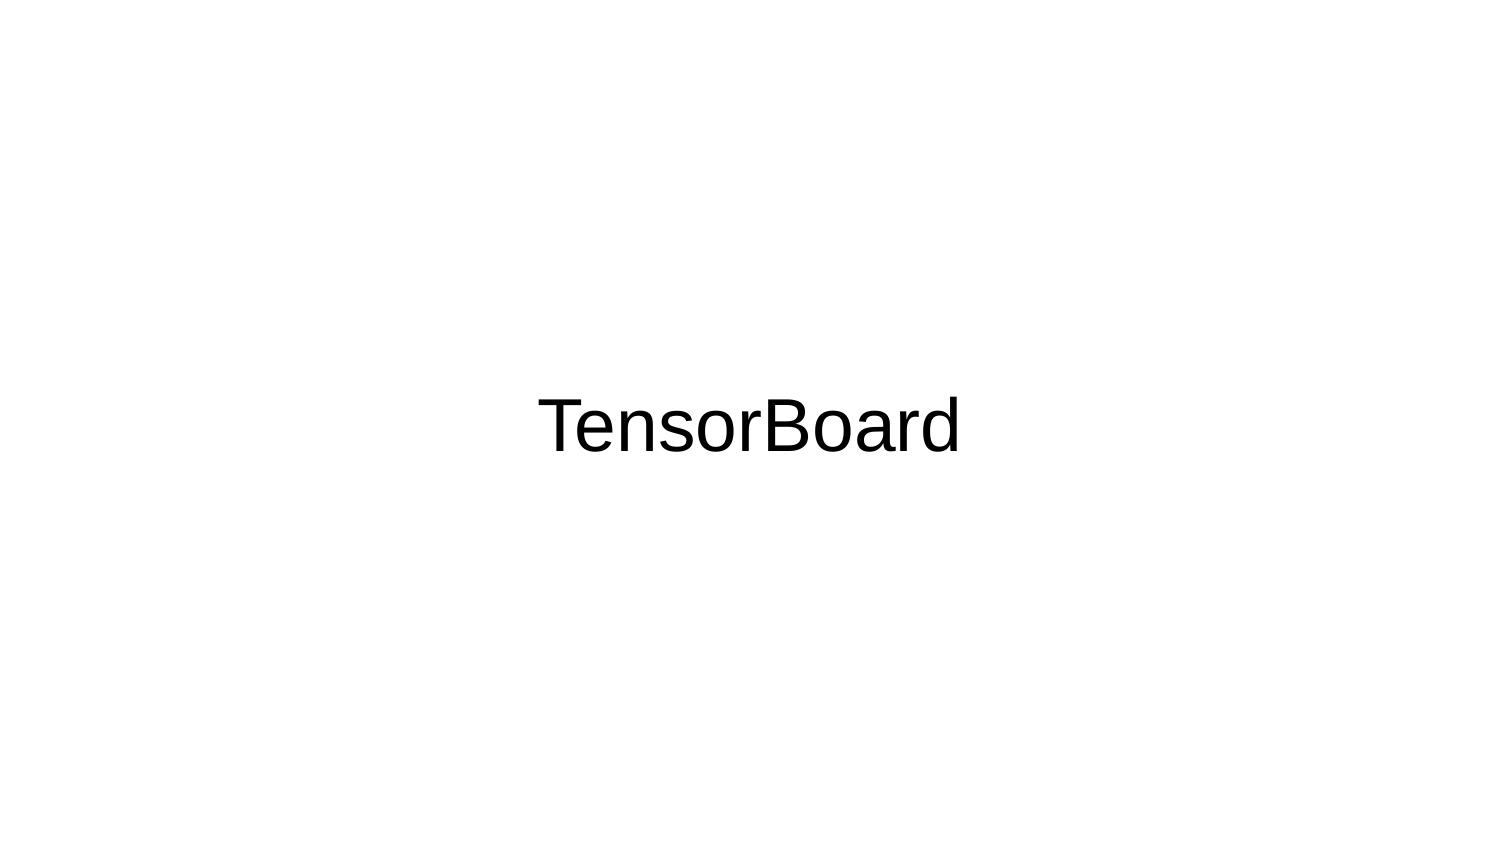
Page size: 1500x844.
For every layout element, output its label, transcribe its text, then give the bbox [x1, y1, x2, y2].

title TensorBoard [51, 352, 1449, 491]
